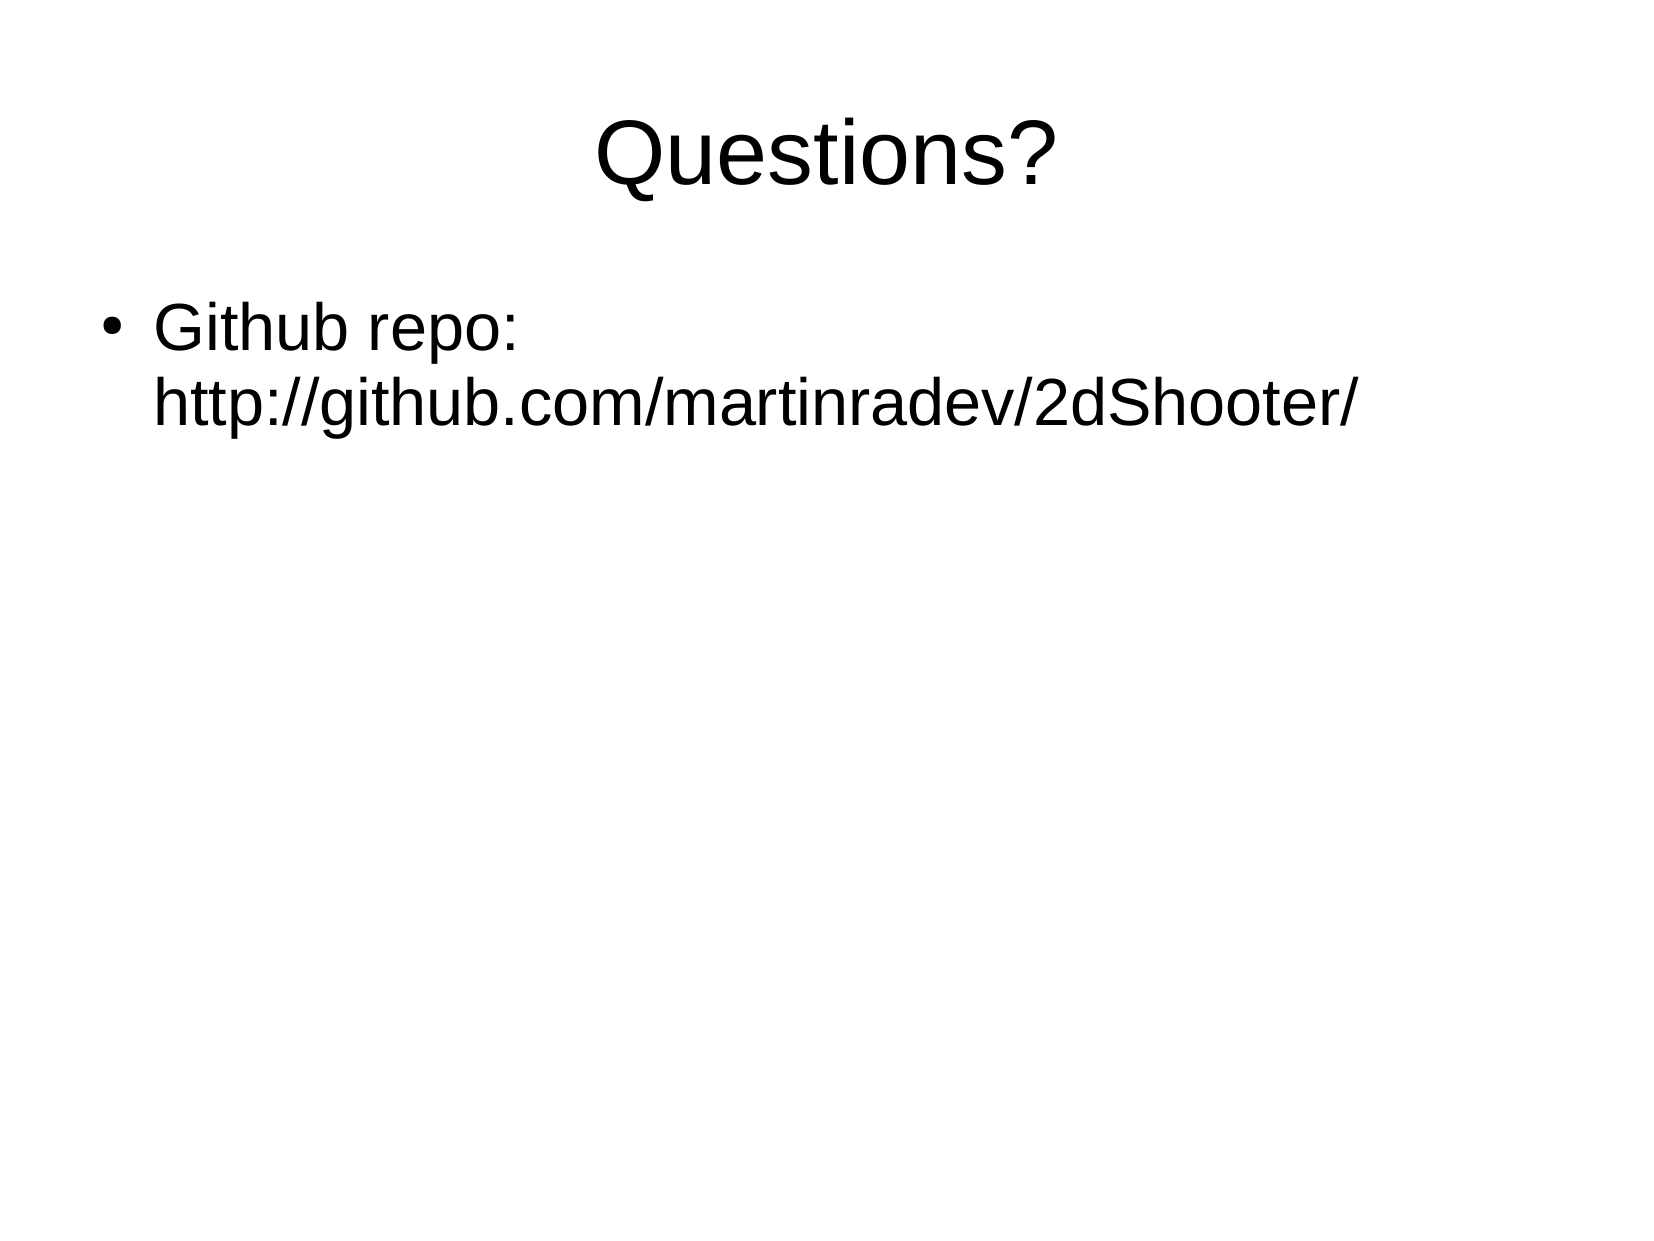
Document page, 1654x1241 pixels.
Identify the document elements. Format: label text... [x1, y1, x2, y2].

title Questions? [82, 49, 1571, 257]
list Github repo: http://github.com/martinradev/2dShooter/ [82, 290, 1571, 1109]
